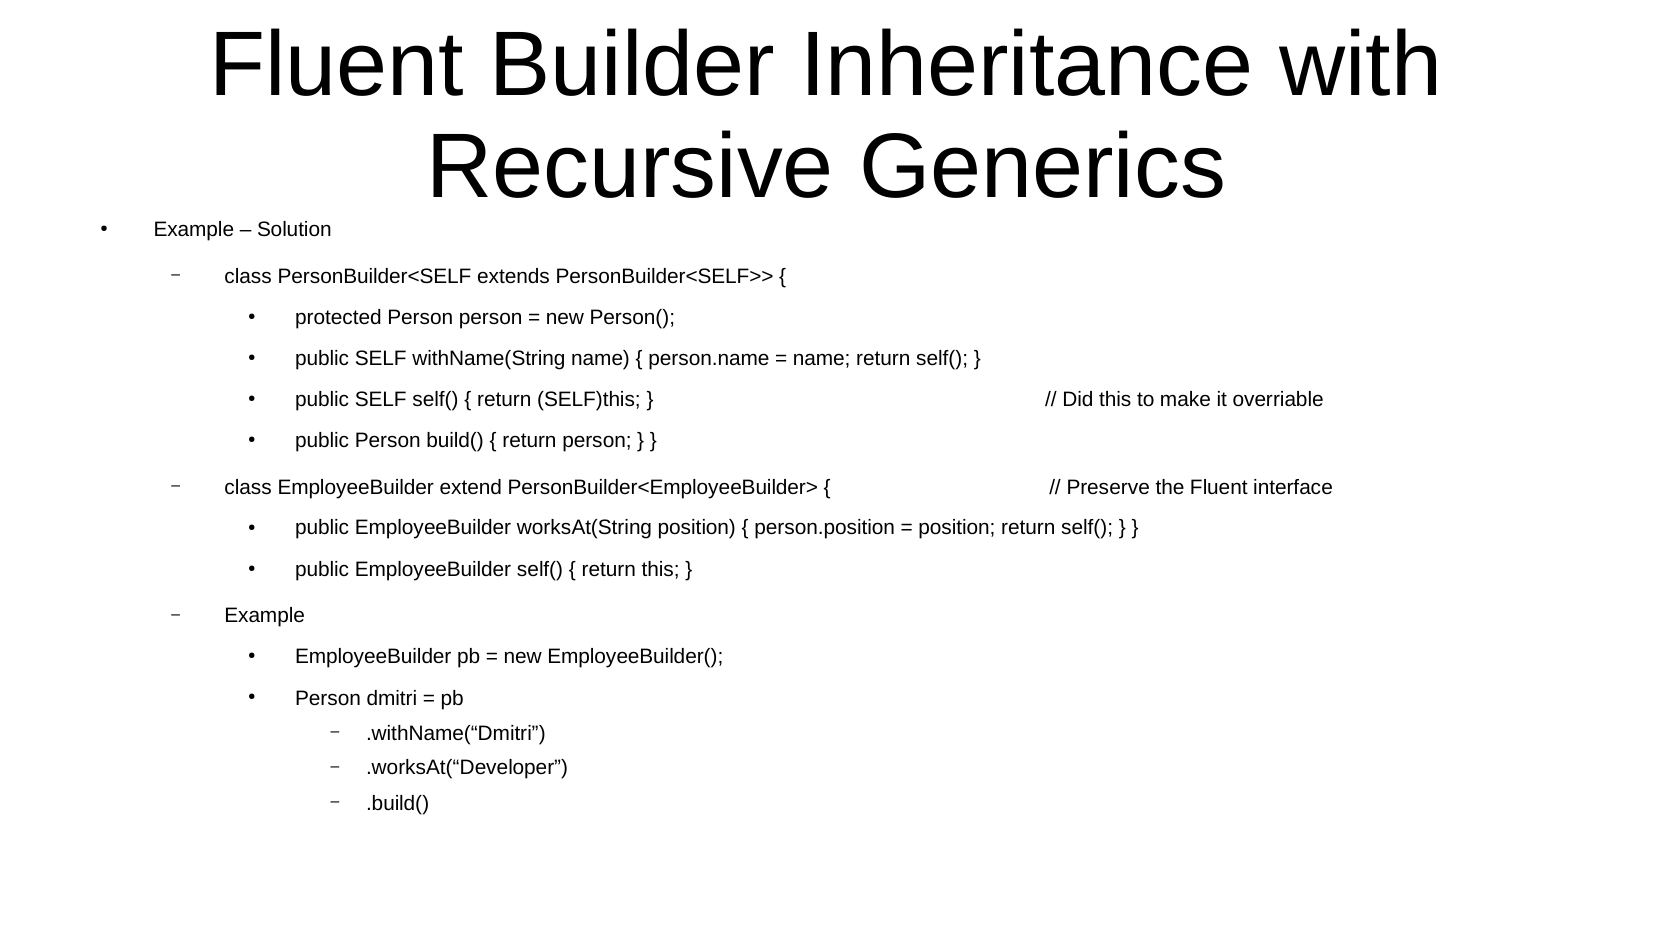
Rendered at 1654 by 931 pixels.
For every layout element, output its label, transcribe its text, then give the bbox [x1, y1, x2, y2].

list Example – Solution class PersonBuilder<SELF extends PersonBuilder<SELF>> { protected Person person = new Person(); public SELF withName(String name) { person.name = name; return self(); } public SELF self() { return (SELF)this; } // Did this to make it overriable public Person build() { return person; } } class EmployeeBuilder extend PersonBuilder<EmployeeBuilder> { // Preserve the Fluent interface public EmployeeBuilder worksAt(String position) { person.position = position; return self(); } } public EmployeeBuilder self() { return this; } Example EmployeeBuilder pb = new EmployeeBuilder(); Person dmitri = pb .withName(“Dmitri”) .worksAt(“Developer”) .build() [82, 217, 1591, 901]
title Fluent Builder Inheritance with Recursive Generics [82, 12, 1571, 217]
